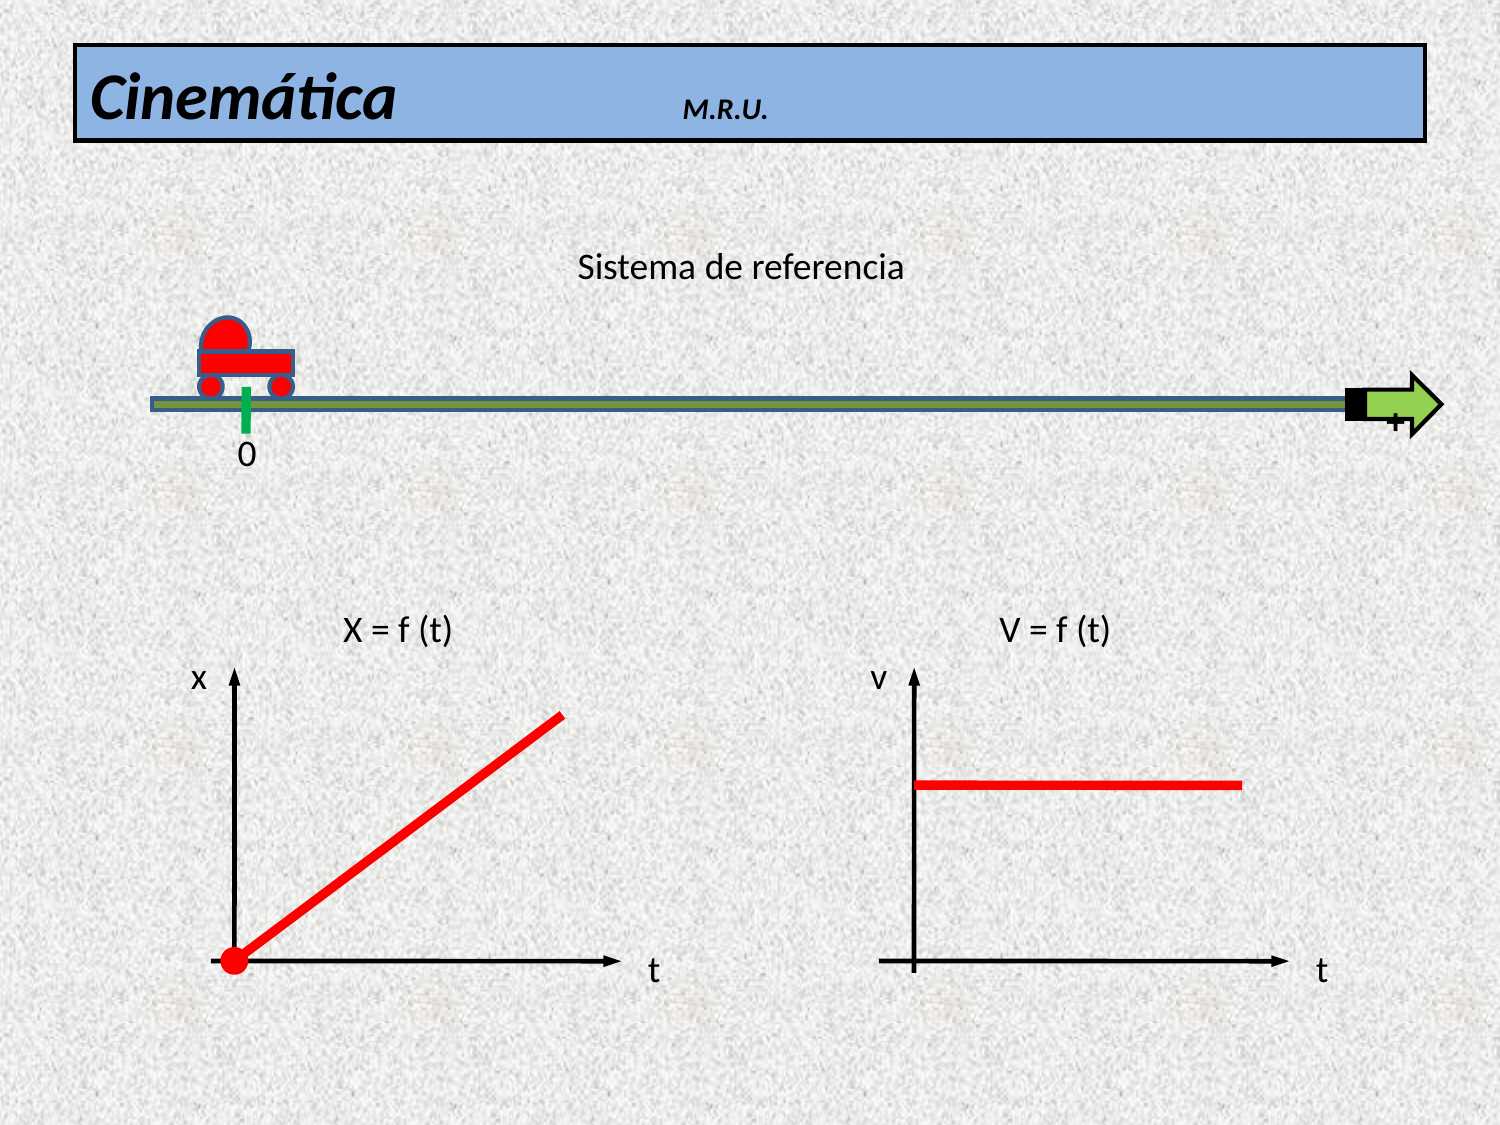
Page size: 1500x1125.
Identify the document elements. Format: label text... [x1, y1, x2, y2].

text_box x [175, 644, 223, 706]
text_box + [1347, 389, 1352, 419]
text_box t [1300, 937, 1347, 999]
title Cinemática M.R.U. [75, 45, 1426, 141]
text_box X = f (t) [328, 597, 551, 659]
text_box [1352, 398, 1356, 410]
text_box V = f (t) [984, 597, 1208, 659]
text_box t [632, 937, 676, 999]
text_box v [855, 644, 903, 706]
text_box Sistema de referencia [562, 234, 926, 295]
text_box [222, 949, 247, 973]
text_box + [1356, 389, 1361, 419]
text_box + [1364, 375, 1442, 435]
text_box 0 [222, 421, 270, 483]
text_box [152, 317, 1347, 410]
